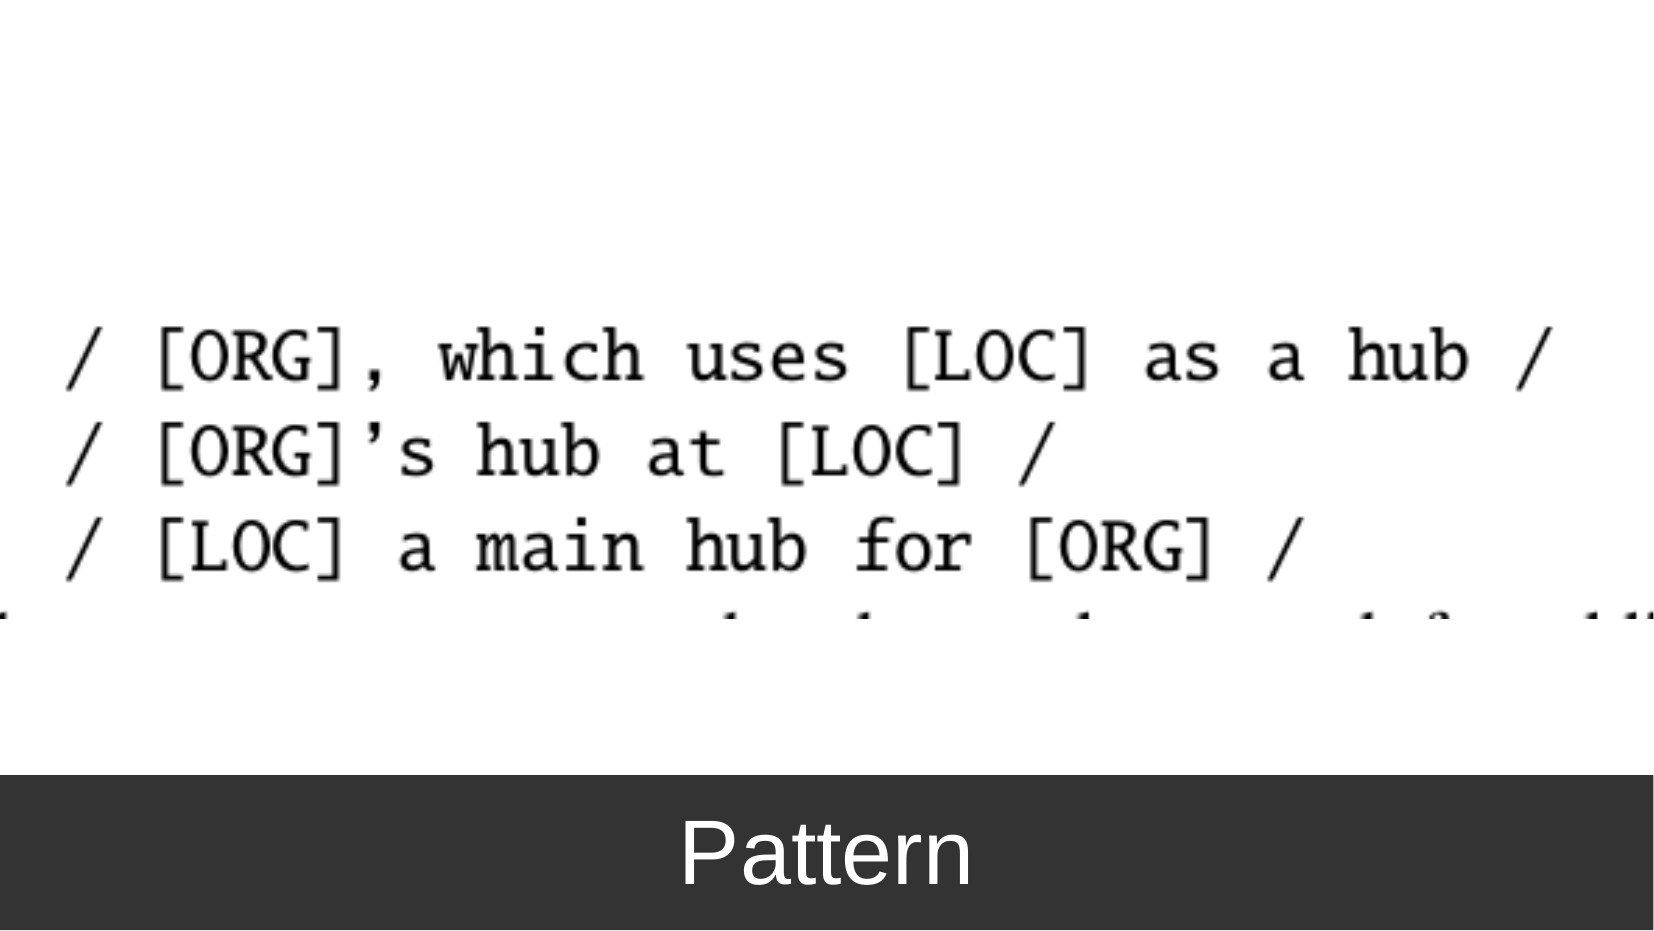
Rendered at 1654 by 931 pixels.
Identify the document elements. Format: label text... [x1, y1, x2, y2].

title Pattern [0, 775, 1654, 931]
picture [0, 311, 1654, 619]
